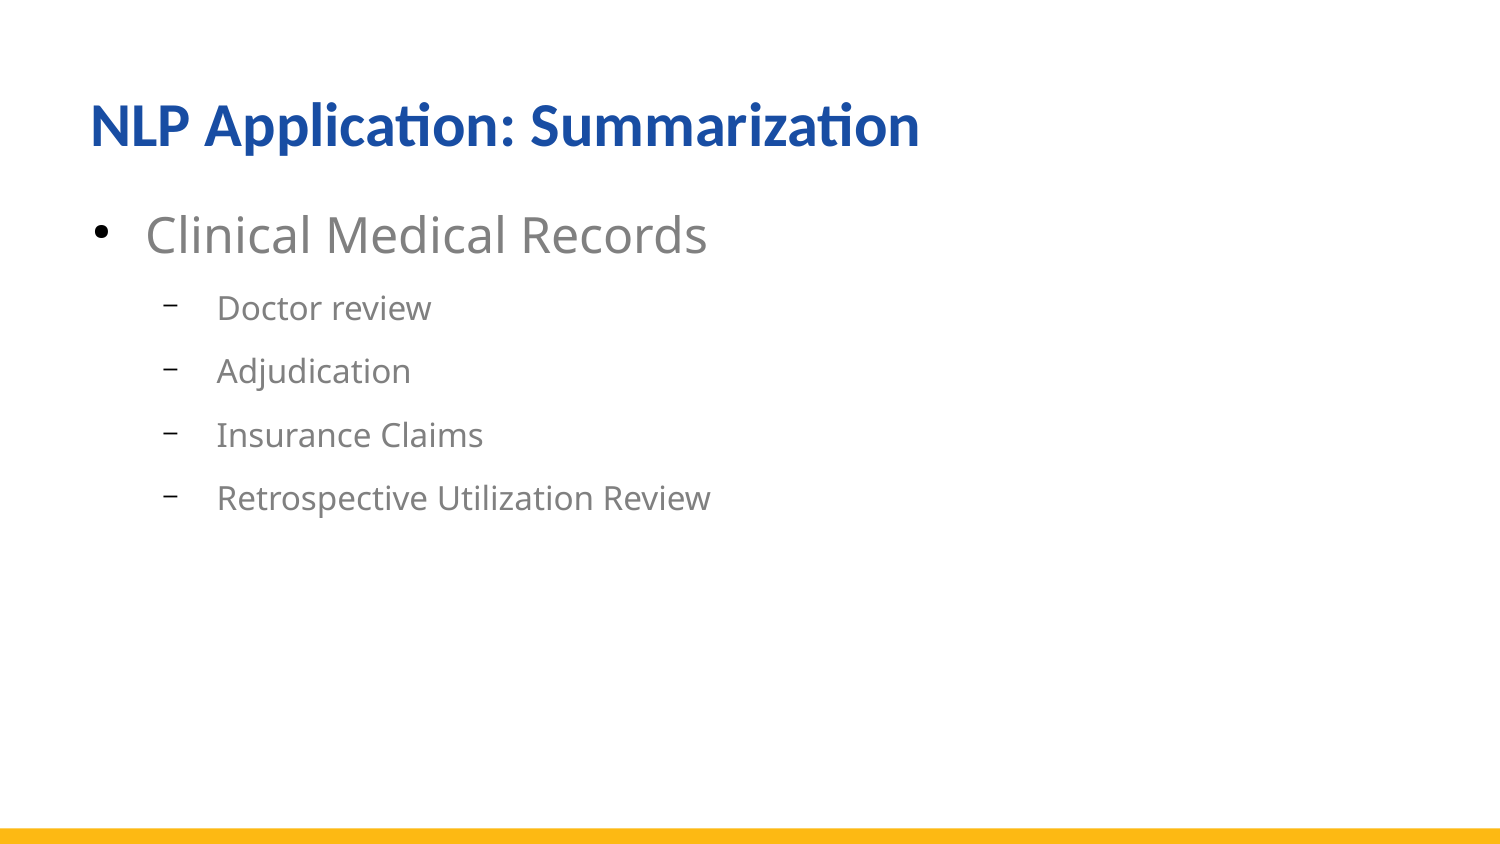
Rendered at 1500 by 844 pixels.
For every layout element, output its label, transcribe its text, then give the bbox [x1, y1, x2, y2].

list Clinical Medical Records Doctor review Adjudication Insurance Claims Retrospective Utilization Review [75, 196, 1425, 796]
title NLP Application: Summarization [75, 0, 1425, 196]
